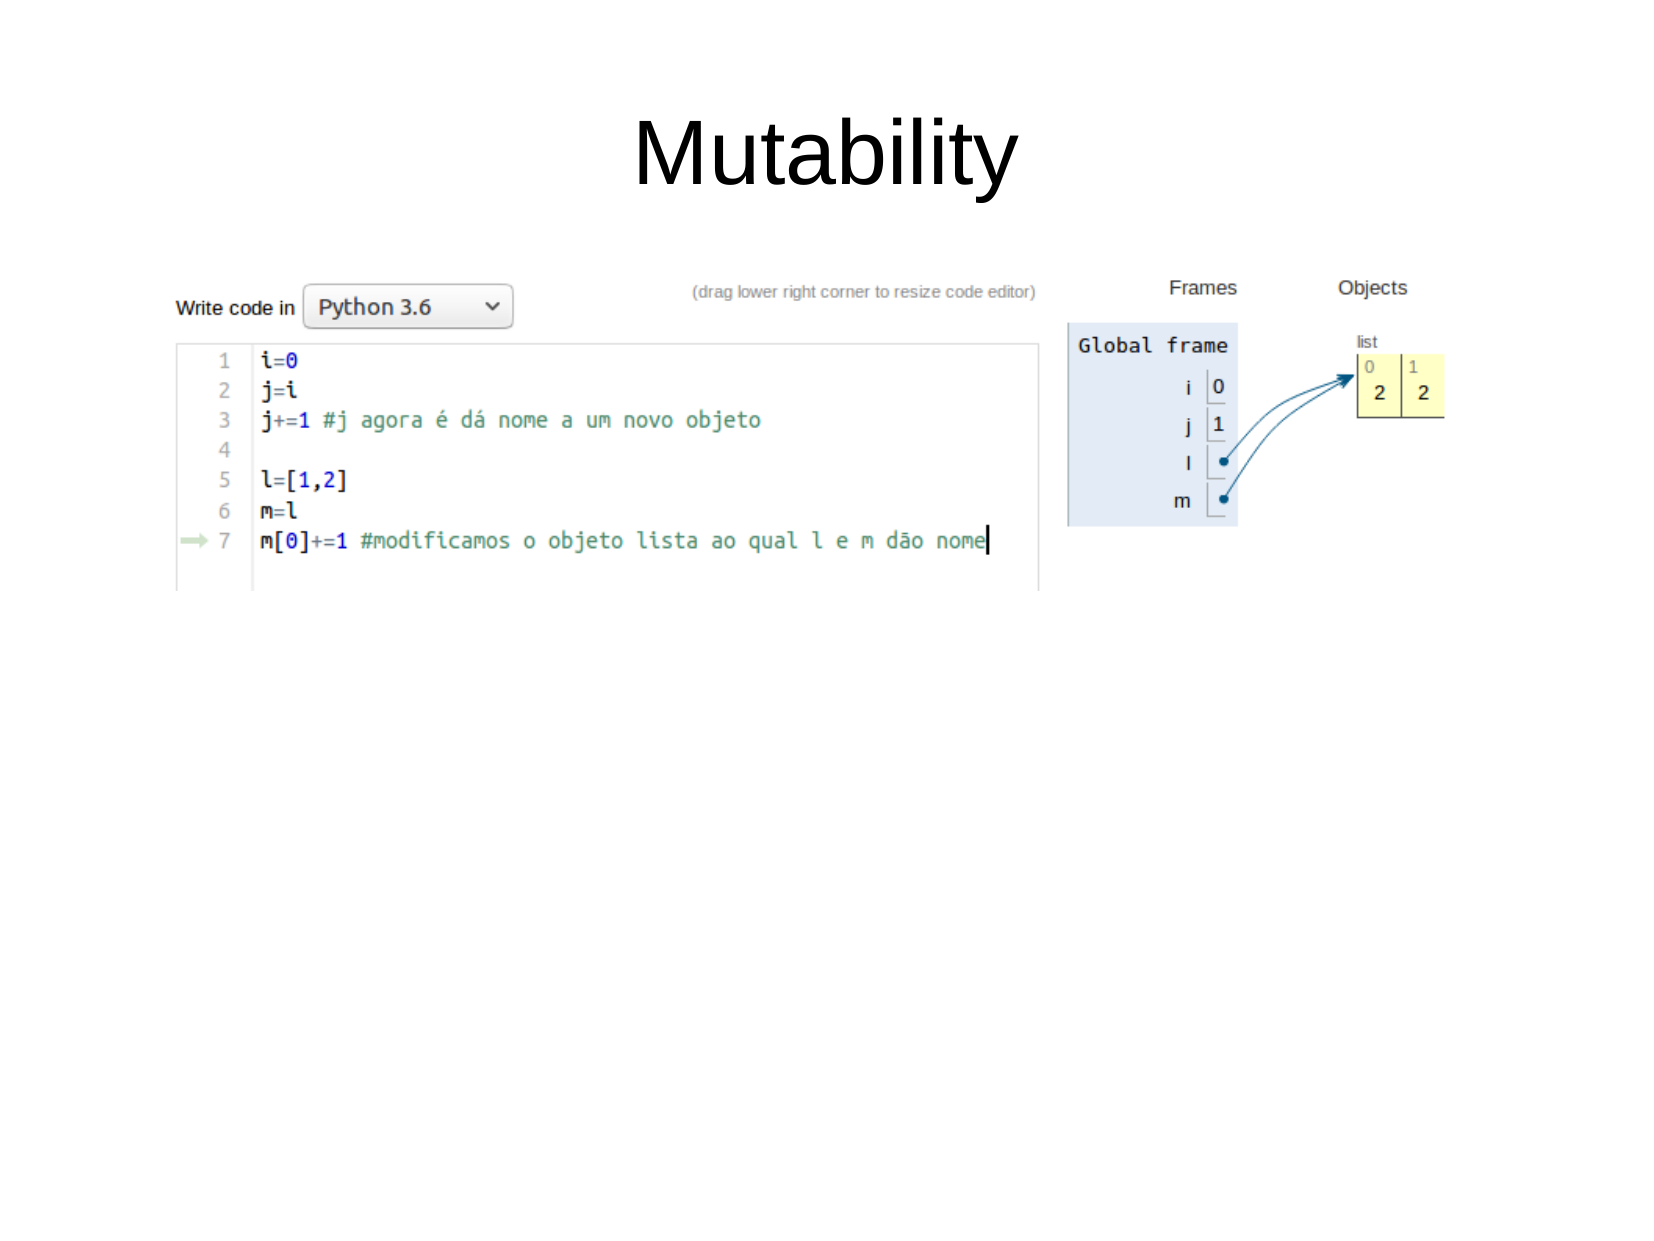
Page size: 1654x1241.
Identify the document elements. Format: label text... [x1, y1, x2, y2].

title Mutability [82, 49, 1571, 257]
picture [159, 265, 1501, 591]
